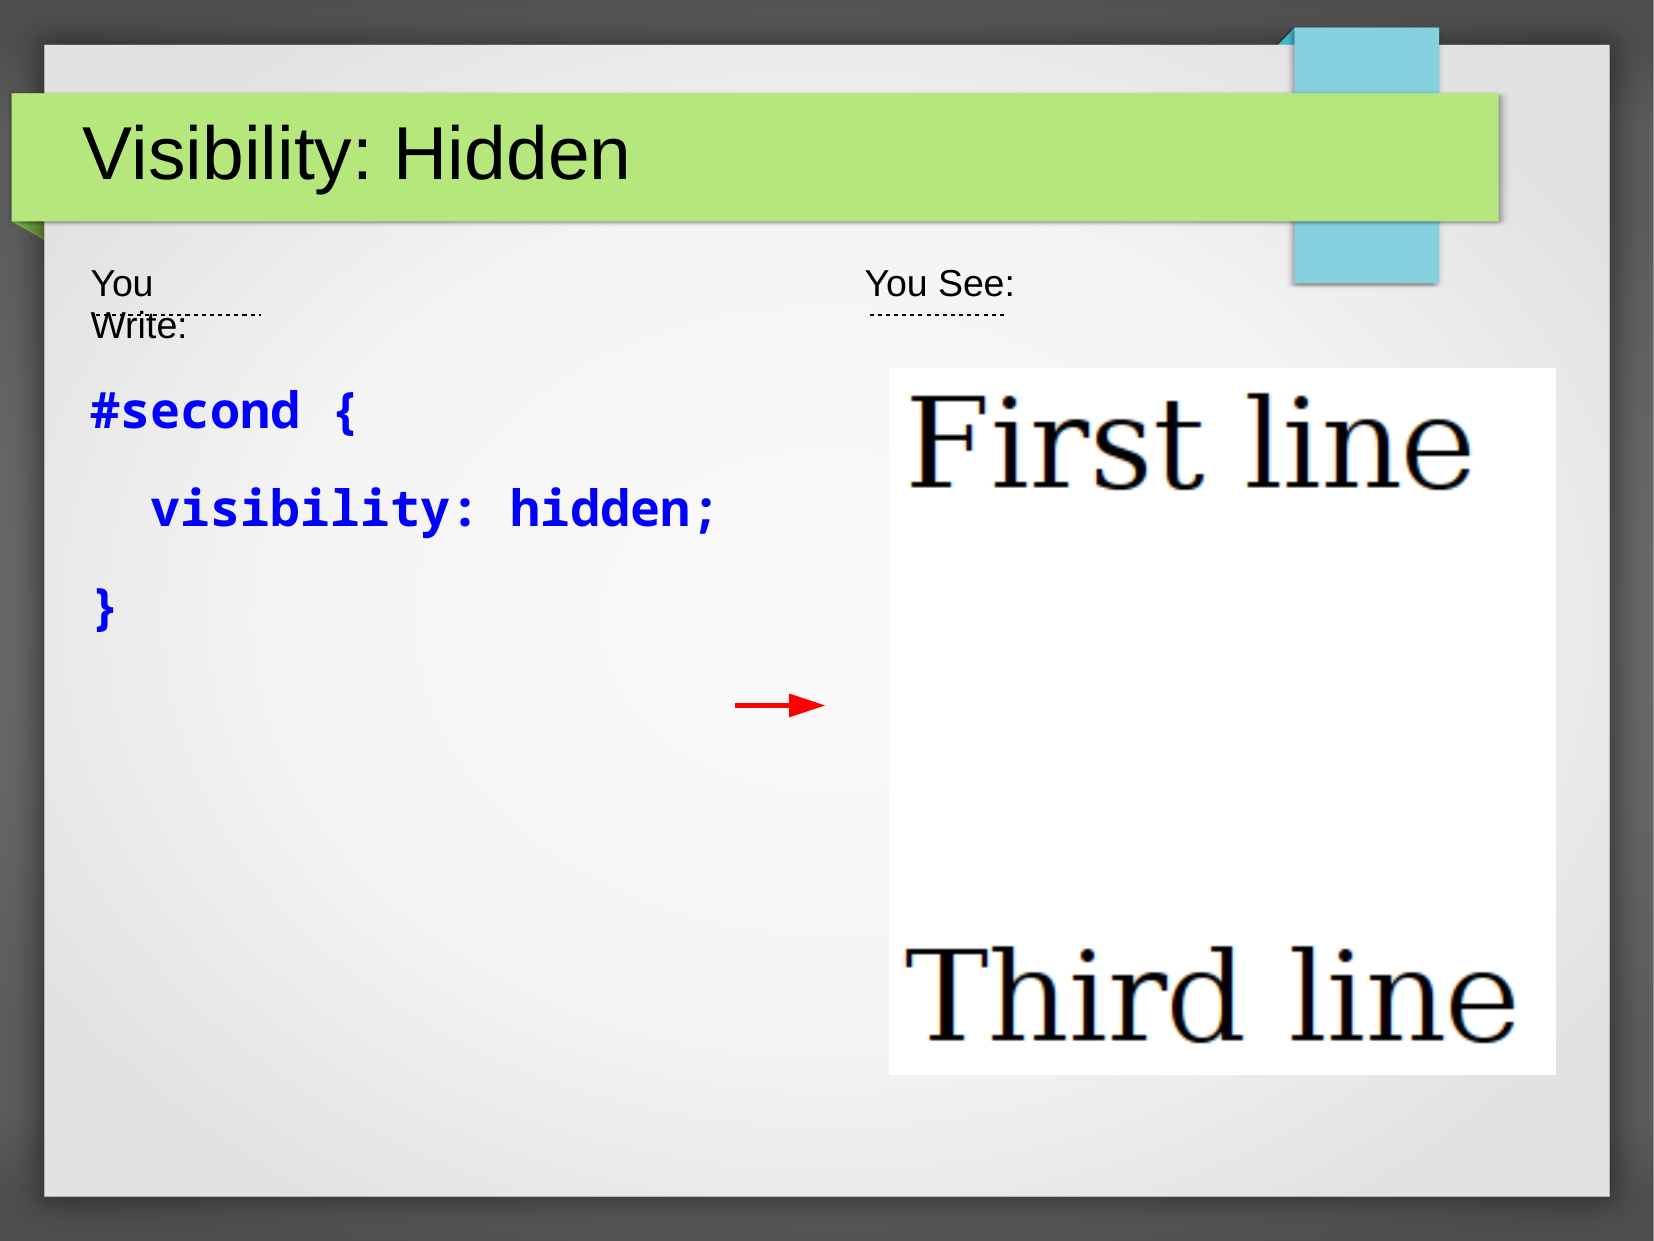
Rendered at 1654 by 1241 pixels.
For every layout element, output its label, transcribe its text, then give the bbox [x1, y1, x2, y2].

text_box You Write: [75, 255, 277, 313]
title Visibility: Hidden [82, 94, 1264, 213]
list #second { visibility: hidden; } [90, 375, 1040, 1156]
text_box You See: [849, 255, 1030, 313]
picture [0, 0, 1654, 1241]
